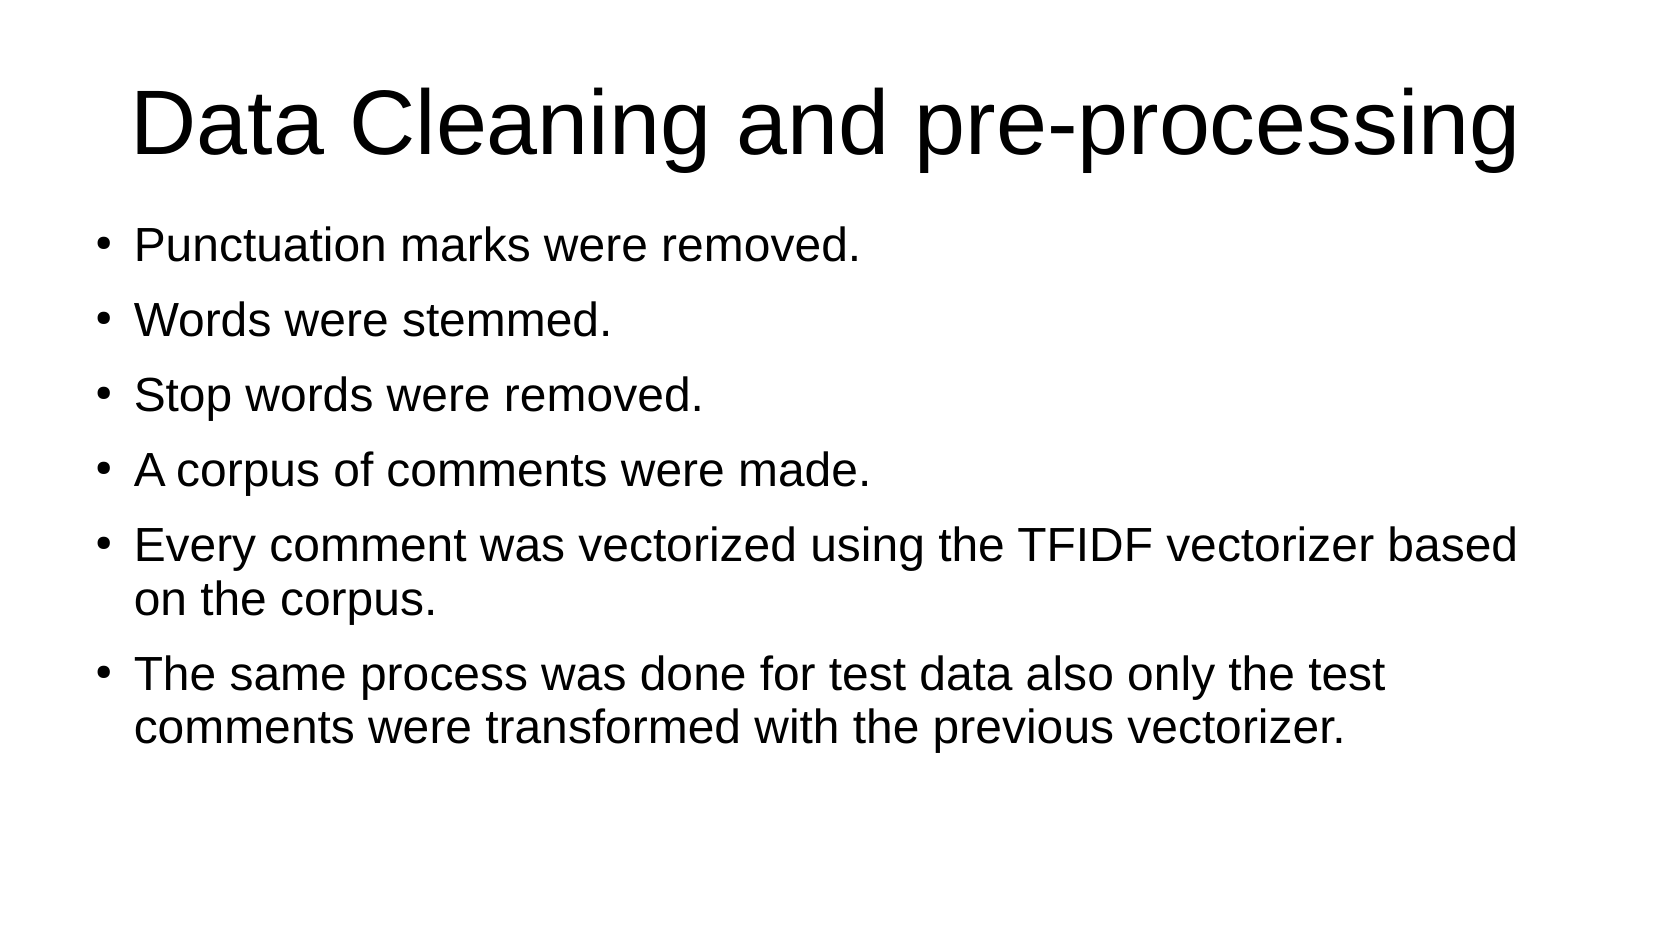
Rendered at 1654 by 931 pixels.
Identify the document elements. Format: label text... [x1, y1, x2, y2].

title Data Cleaning and pre-processing [82, 45, 1571, 201]
list Punctuation marks were removed. Words were stemmed. Stop words were removed. A corpus of comments were made. Every comment was vectorized using the TFIDF vectorizer based on the corpus. The same process was done for test data also only the test comments were transformed with the previous vectorizer. [82, 217, 1571, 758]
